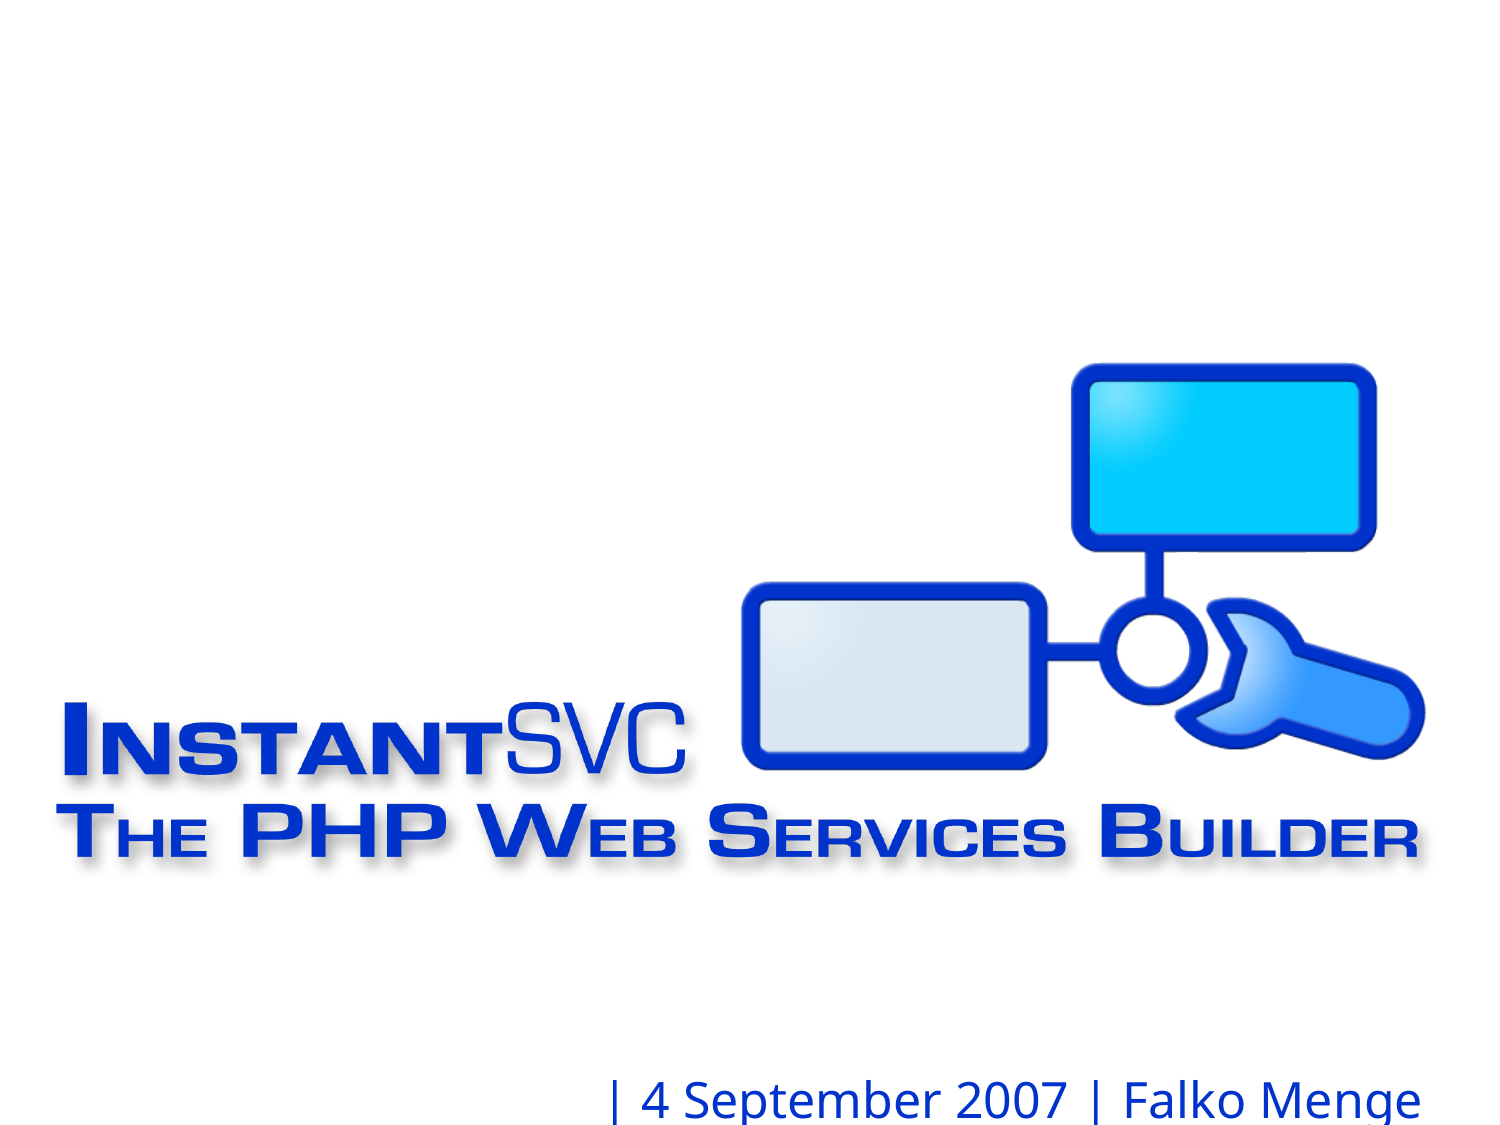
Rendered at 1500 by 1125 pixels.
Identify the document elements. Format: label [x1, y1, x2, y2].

picture [29, 279, 1471, 914]
